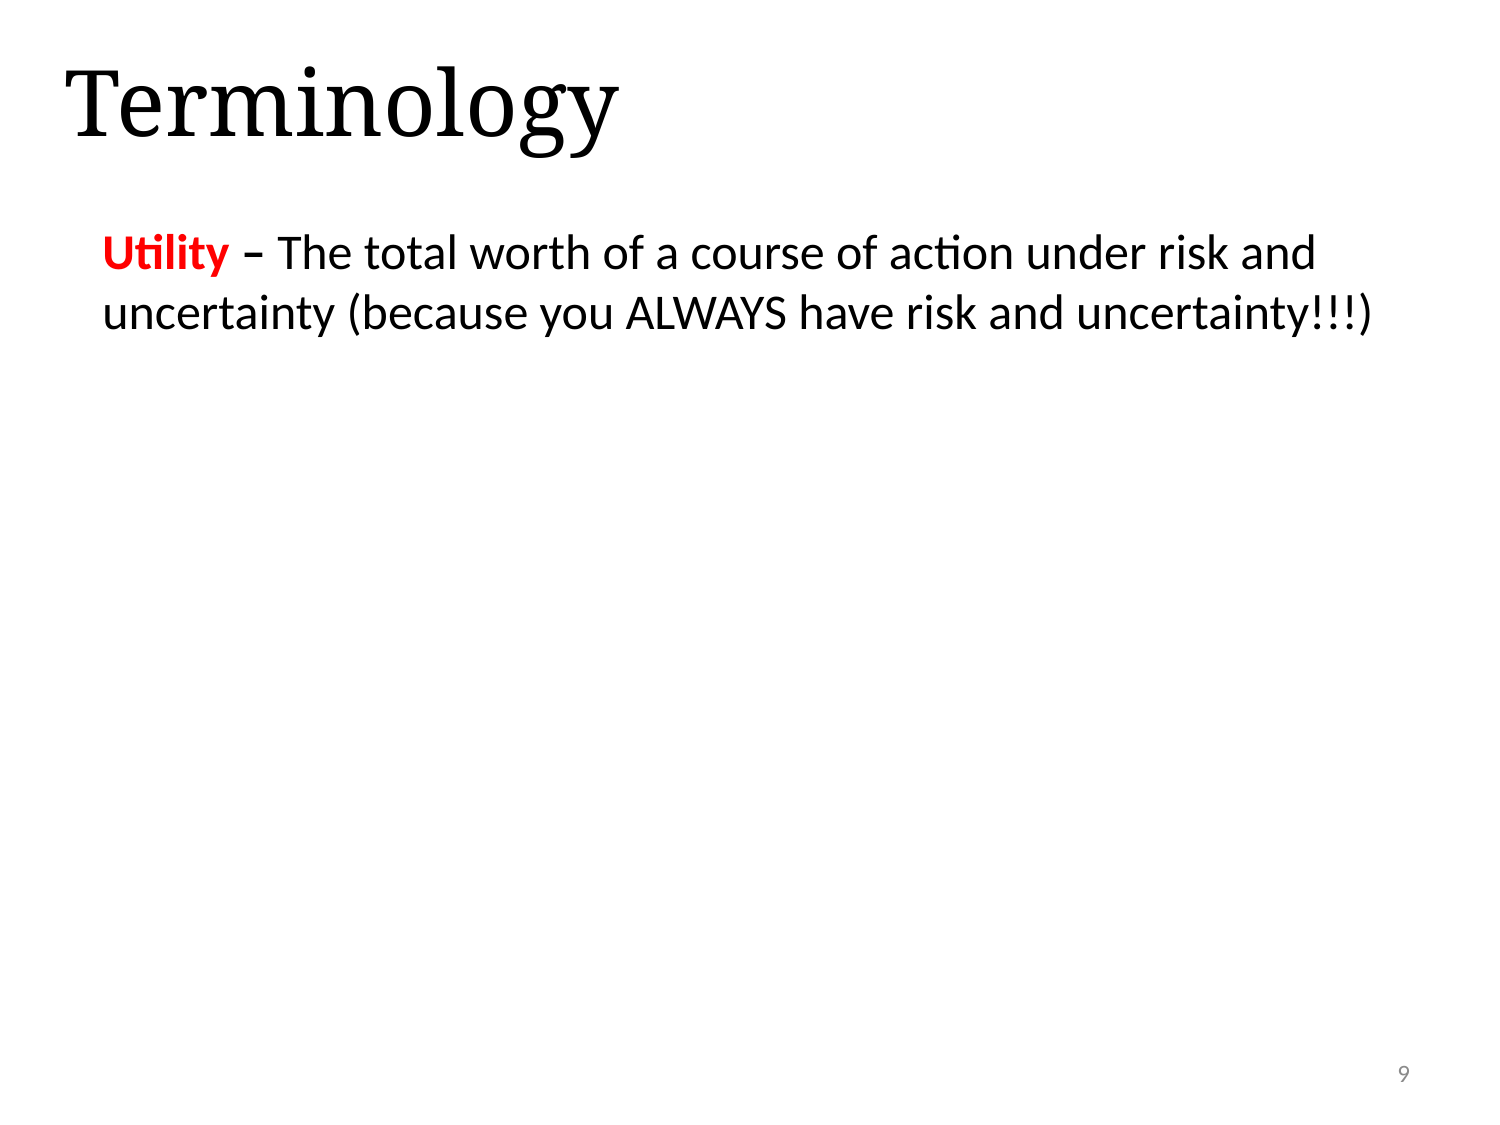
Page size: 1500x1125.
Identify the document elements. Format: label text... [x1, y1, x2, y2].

slide_number <number> [1074, 1042, 1425, 1103]
text_box Utility – The total worth of a course of action under risk and uncertainty (because you ALWAYS have risk and uncertainty!!!) [87, 212, 1413, 348]
text_box Terminology [50, 37, 825, 163]
